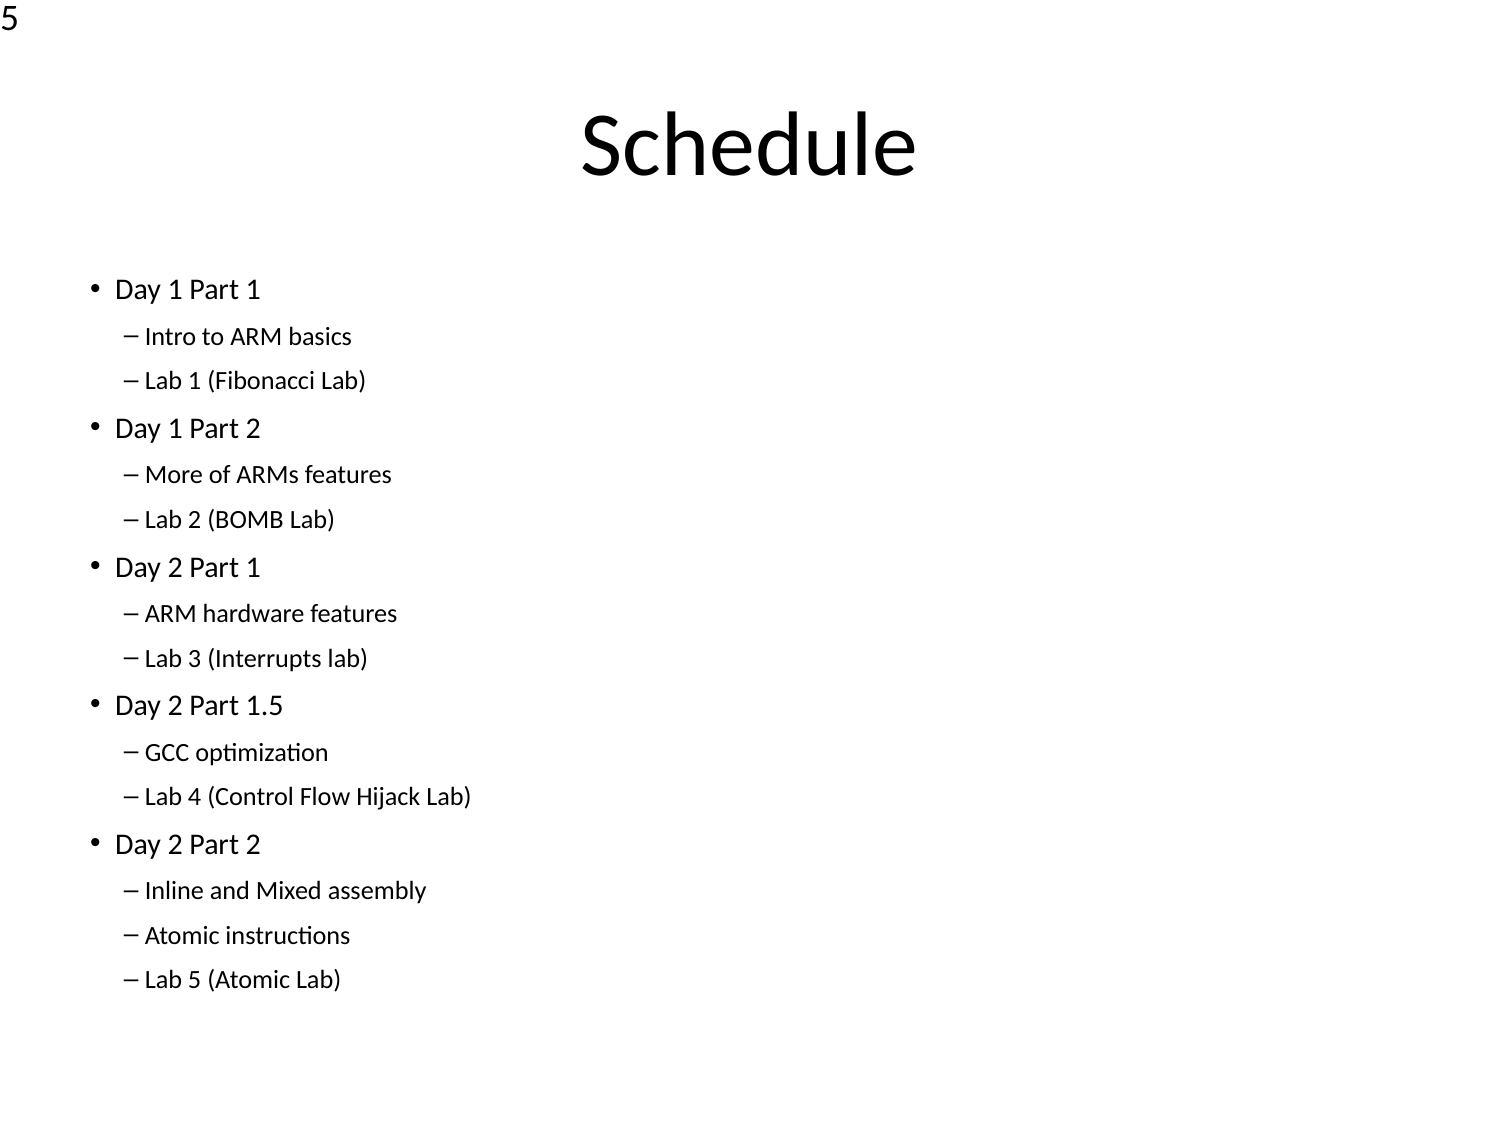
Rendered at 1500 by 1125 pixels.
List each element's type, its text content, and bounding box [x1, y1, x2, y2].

title Schedule [75, 45, 1425, 233]
list Day 1 Part 1 Intro to ARM basics Lab 1 (Fibonacci Lab) Day 1 Part 2 More of ARMs features Lab 2 (BOMB Lab) Day 2 Part 1 ARM hardware features Lab 3 (Interrupts lab) Day 2 Part 1.5 GCC optimization Lab 4 (Control Flow Hijack Lab) Day 2 Part 2 Inline and Mixed assembly Atomic instructions Lab 5 (Atomic Lab) [75, 262, 1425, 1005]
